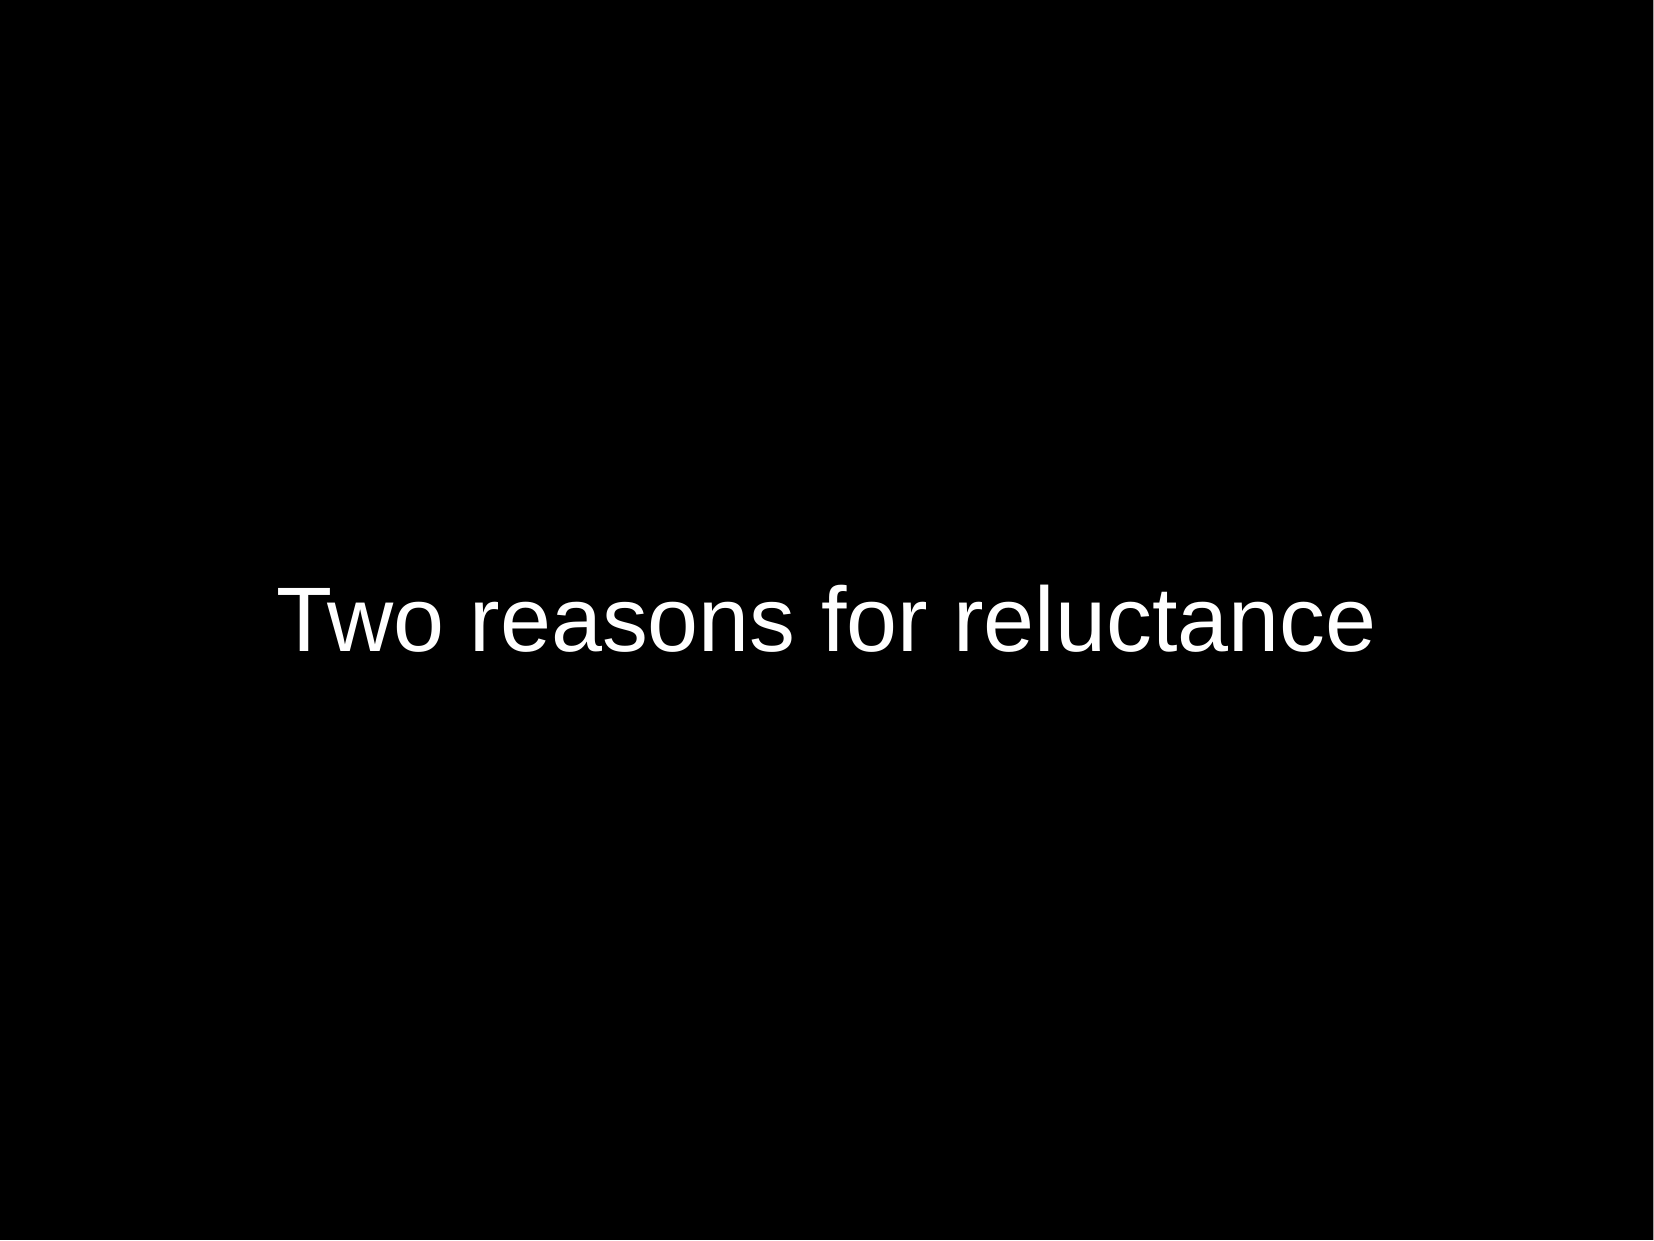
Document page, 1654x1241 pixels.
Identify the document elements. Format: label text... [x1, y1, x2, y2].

title Two reasons for reluctance [82, 516, 1571, 724]
